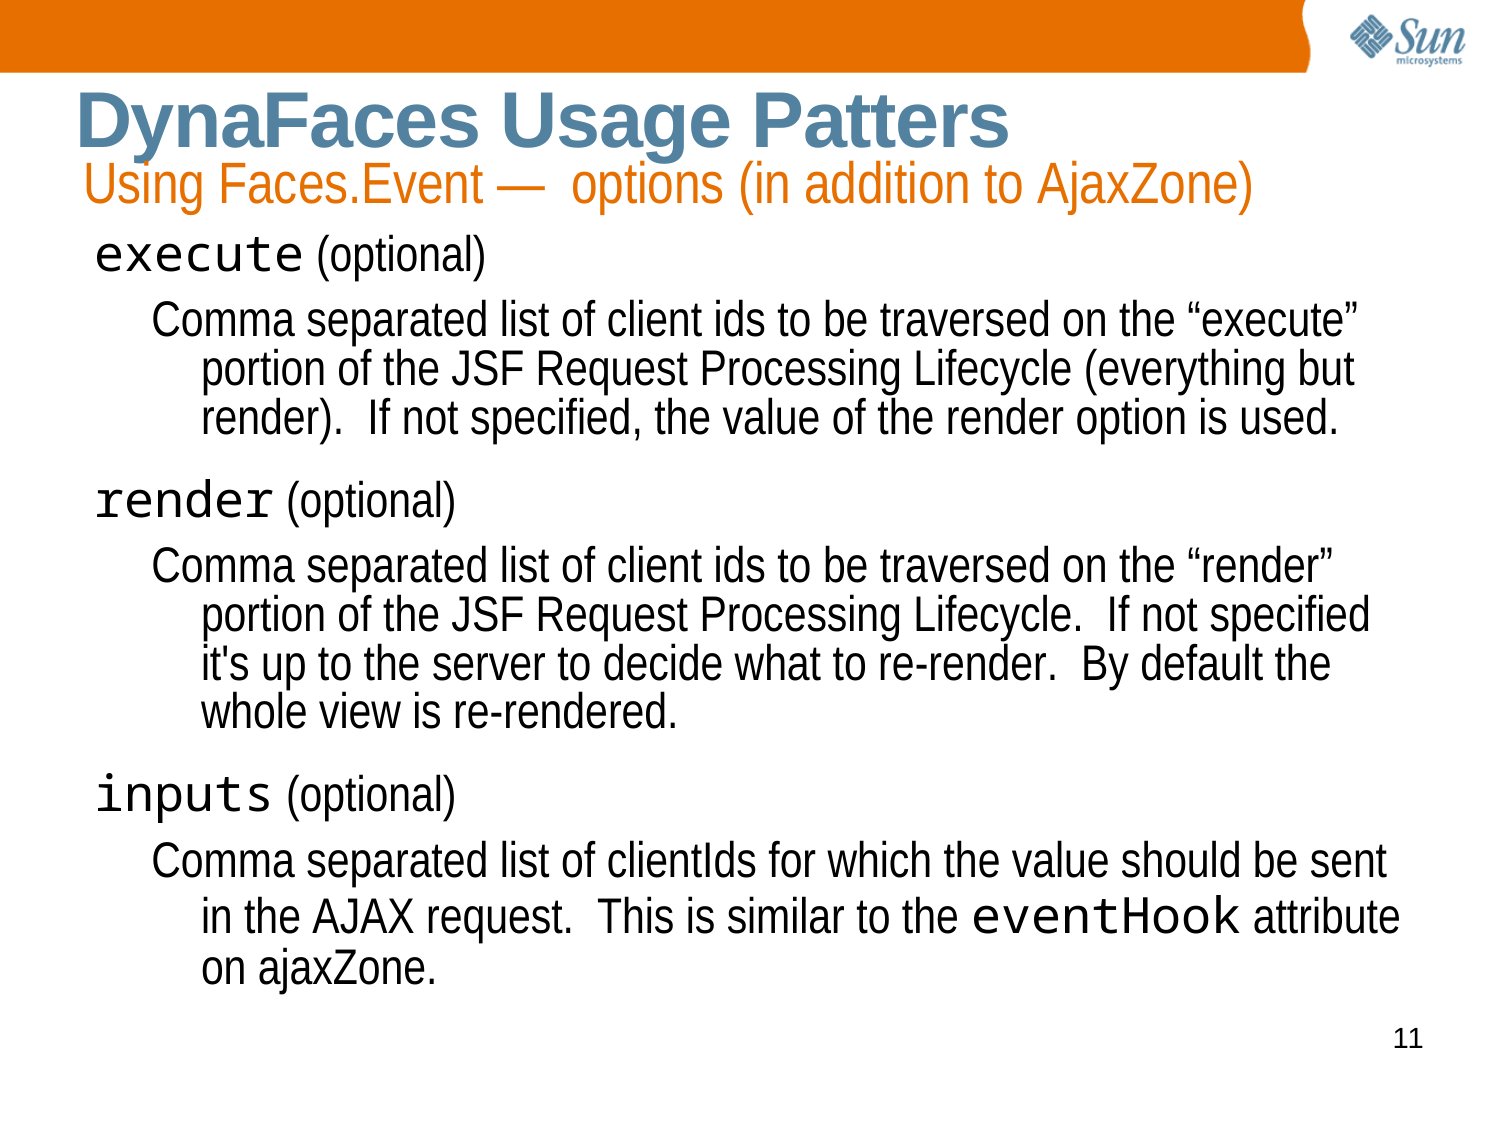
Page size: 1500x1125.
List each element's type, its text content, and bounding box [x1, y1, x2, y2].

text_box Using Faces.Event — options (in addition to AjaxZone) [83, 157, 1351, 224]
title DynaFaces Usage Patters [75, 83, 1437, 188]
list execute (optional) Comma separated list of client ids to be traversed on the “execute” portion of the JSF Request Processing Lifecycle (everything but render). If not specified, the value of the render option is used. render (optional) Comma separated list of client ids to be traversed on the “render” portion of the JSF Request Processing Lifecycle. If not specified it's up to the server to decide what to re-render. By default the whole view is re-rendered. inputs (optional) Comma separated list of clientIds for which the value should be sent in the AJAX request. This is similar to the eventHook attribute on ajaxZone. [75, 224, 1412, 1056]
picture [0, 0, 1500, 75]
